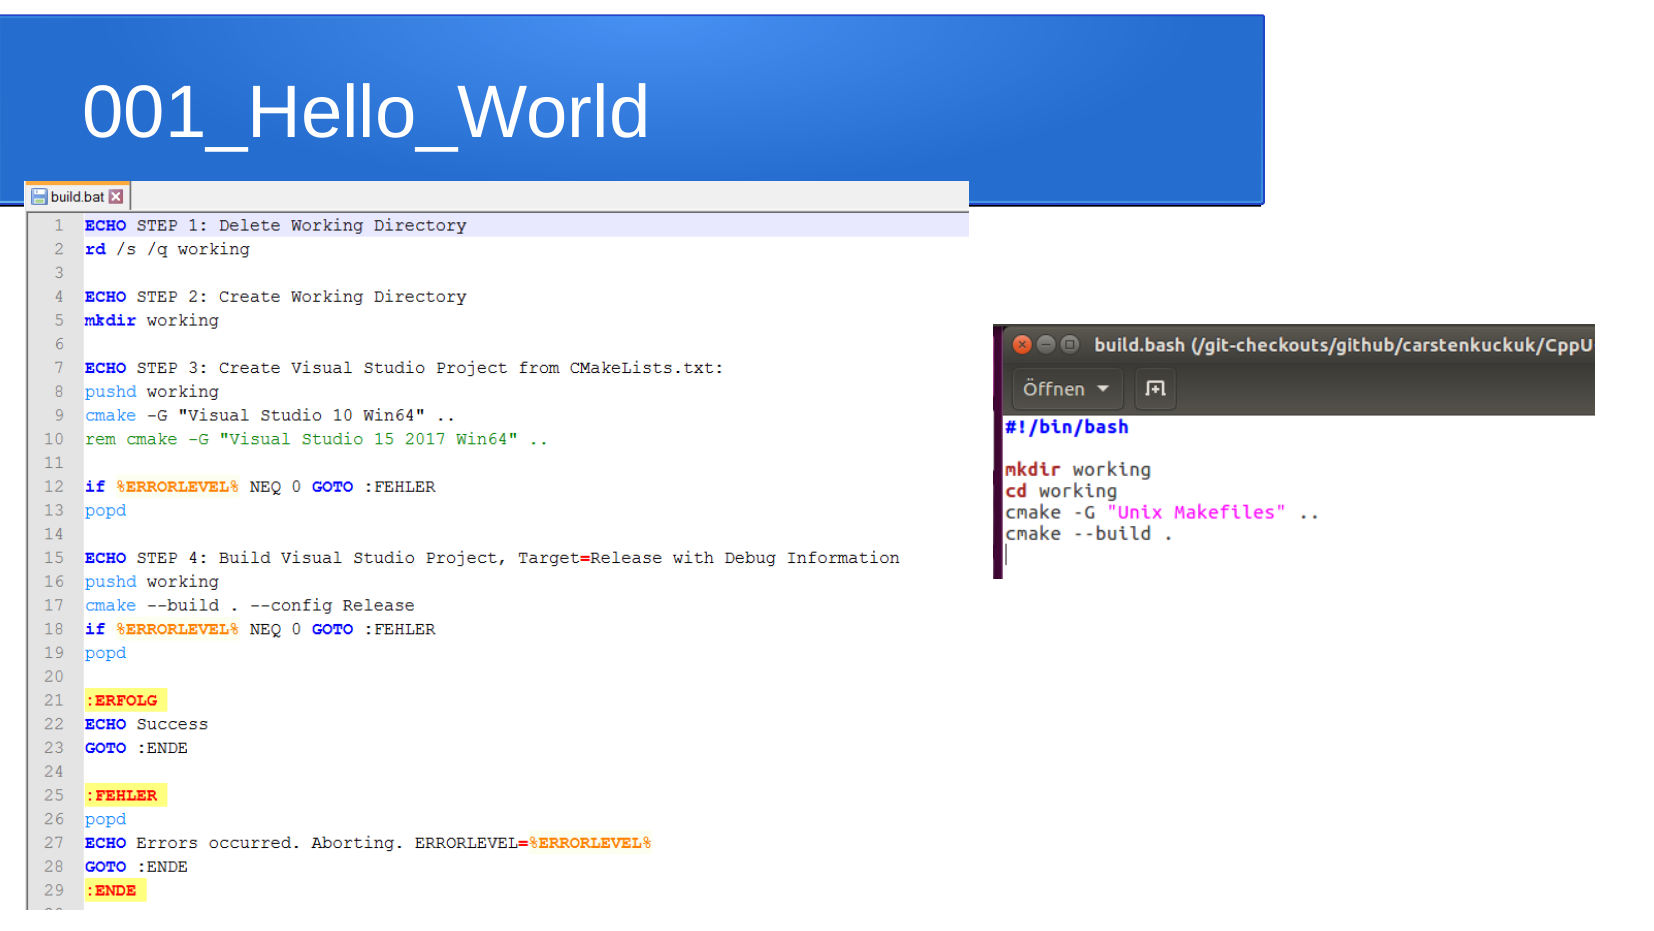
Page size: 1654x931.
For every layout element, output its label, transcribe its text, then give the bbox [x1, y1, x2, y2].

picture [24, 181, 969, 910]
title 001_Hello_World [82, 35, 1235, 189]
picture [993, 324, 1595, 579]
